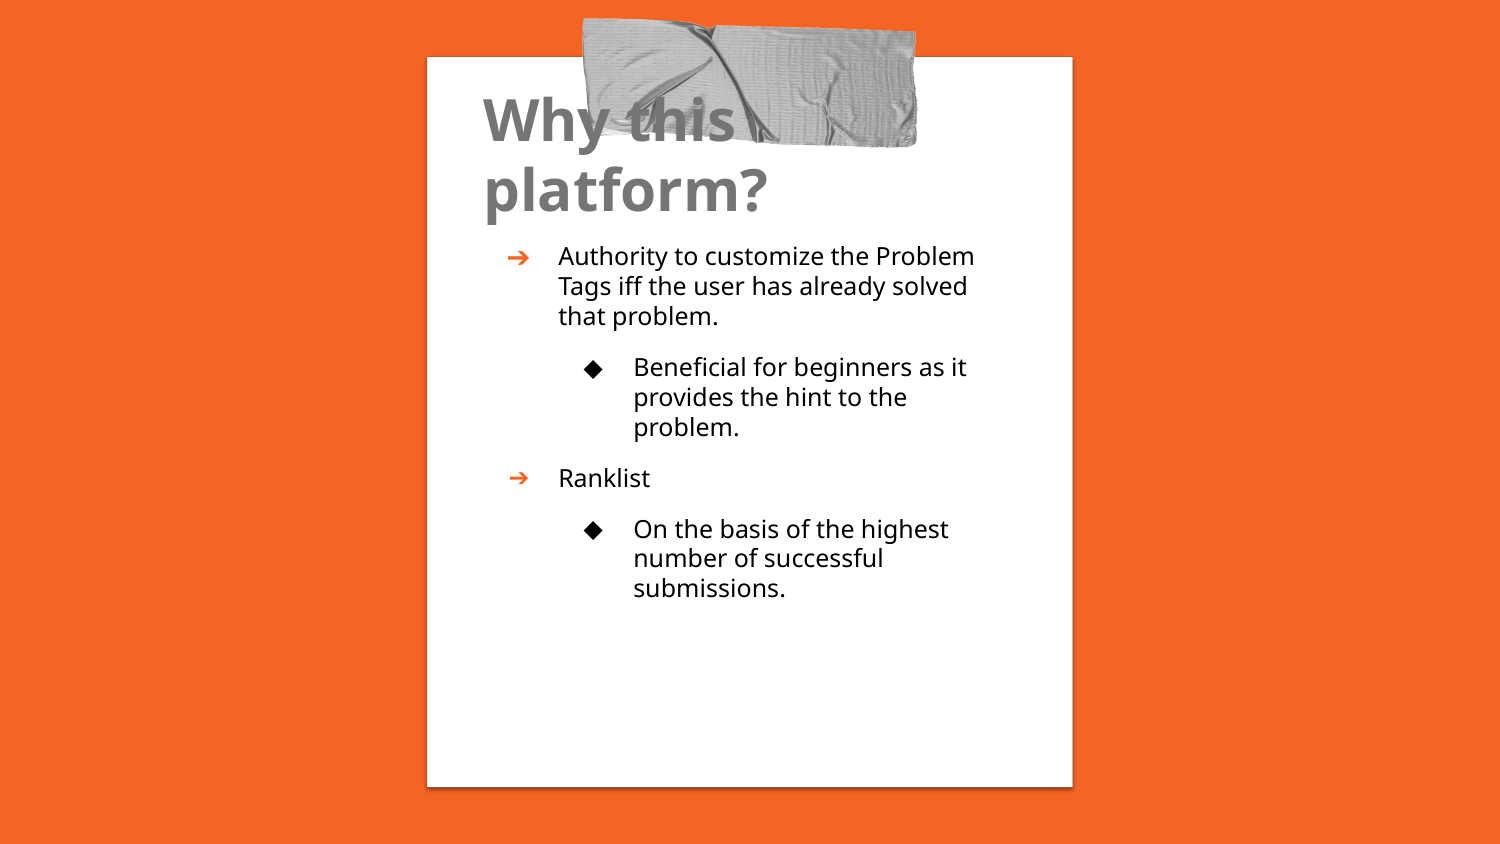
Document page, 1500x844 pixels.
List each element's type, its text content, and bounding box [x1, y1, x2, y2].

list Authority to customize the Problem Tags iff the user has already solved that problem. Beneficial for beginners as it provides the hint to the problem. Ranklist On the basis of the highest number of successful submissions. [468, 225, 1032, 772]
picture [401, 16, 1099, 817]
text_box Why this platform? [468, 112, 1032, 225]
